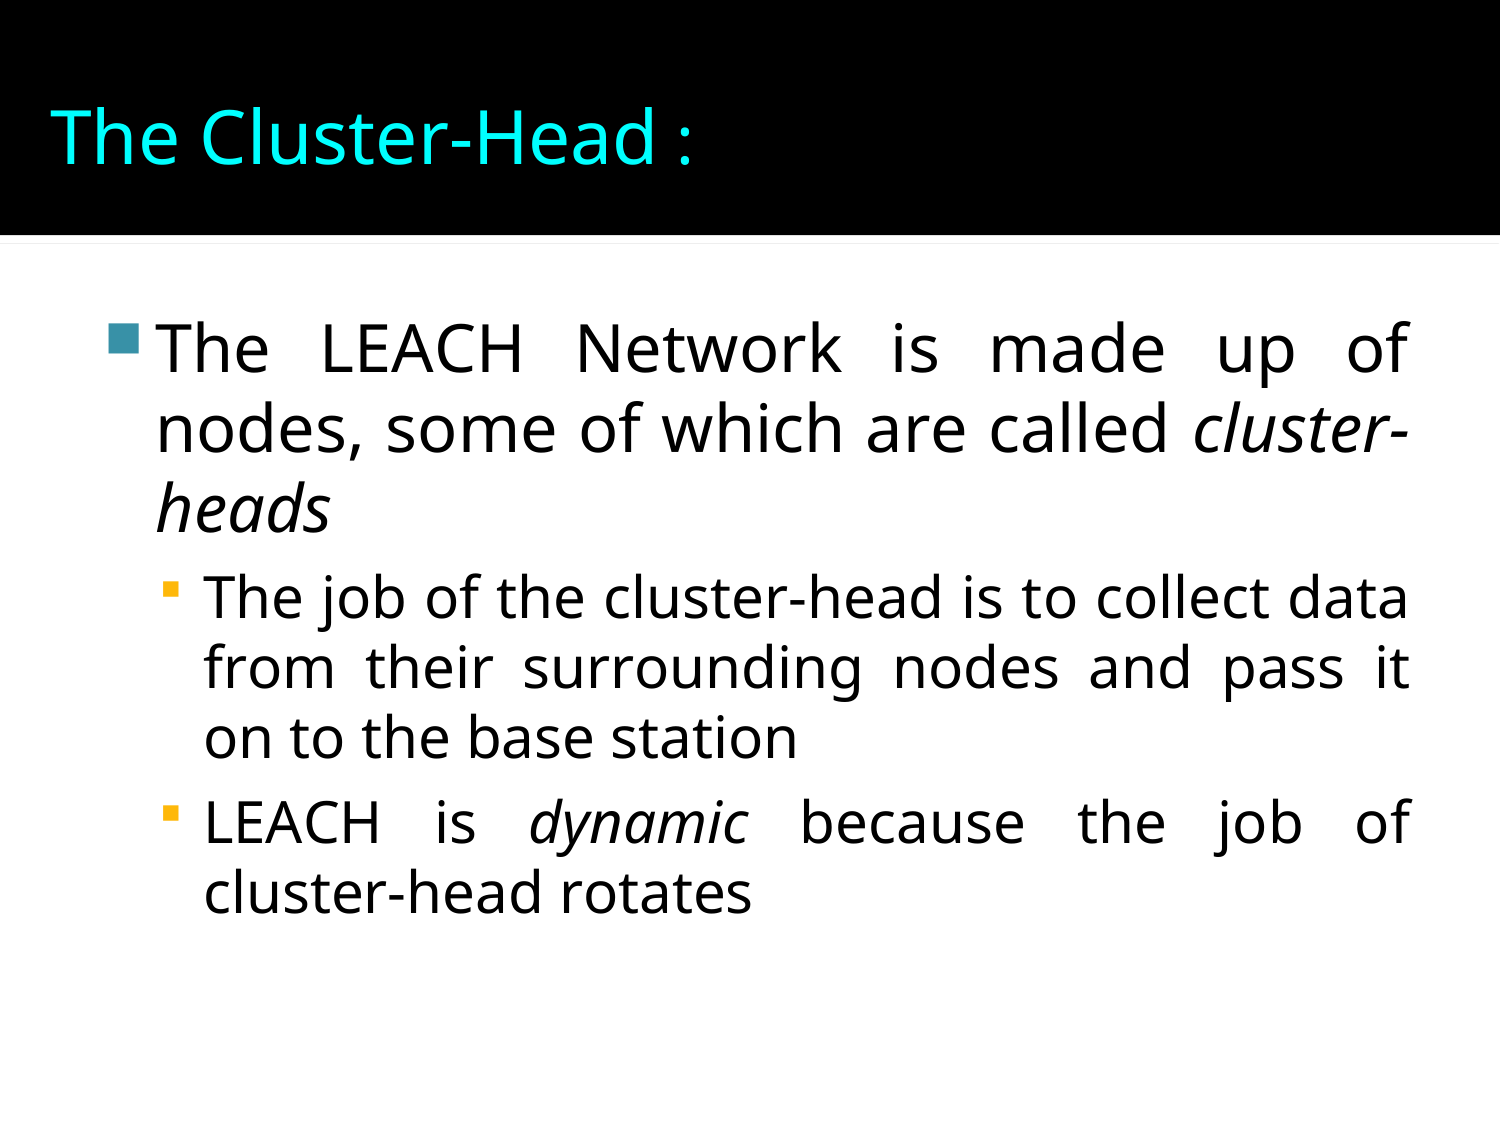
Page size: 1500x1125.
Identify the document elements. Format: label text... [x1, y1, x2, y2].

text_box The Cluster-Head : [35, 82, 1182, 189]
text_box The LEACH Network is made up of nodes, some of which are called cluster-heads The job of the cluster-head is to collect data from their surrounding nodes and pass it on to the base station LEACH is dynamic because the job of cluster-head rotates [75, 291, 1426, 1051]
